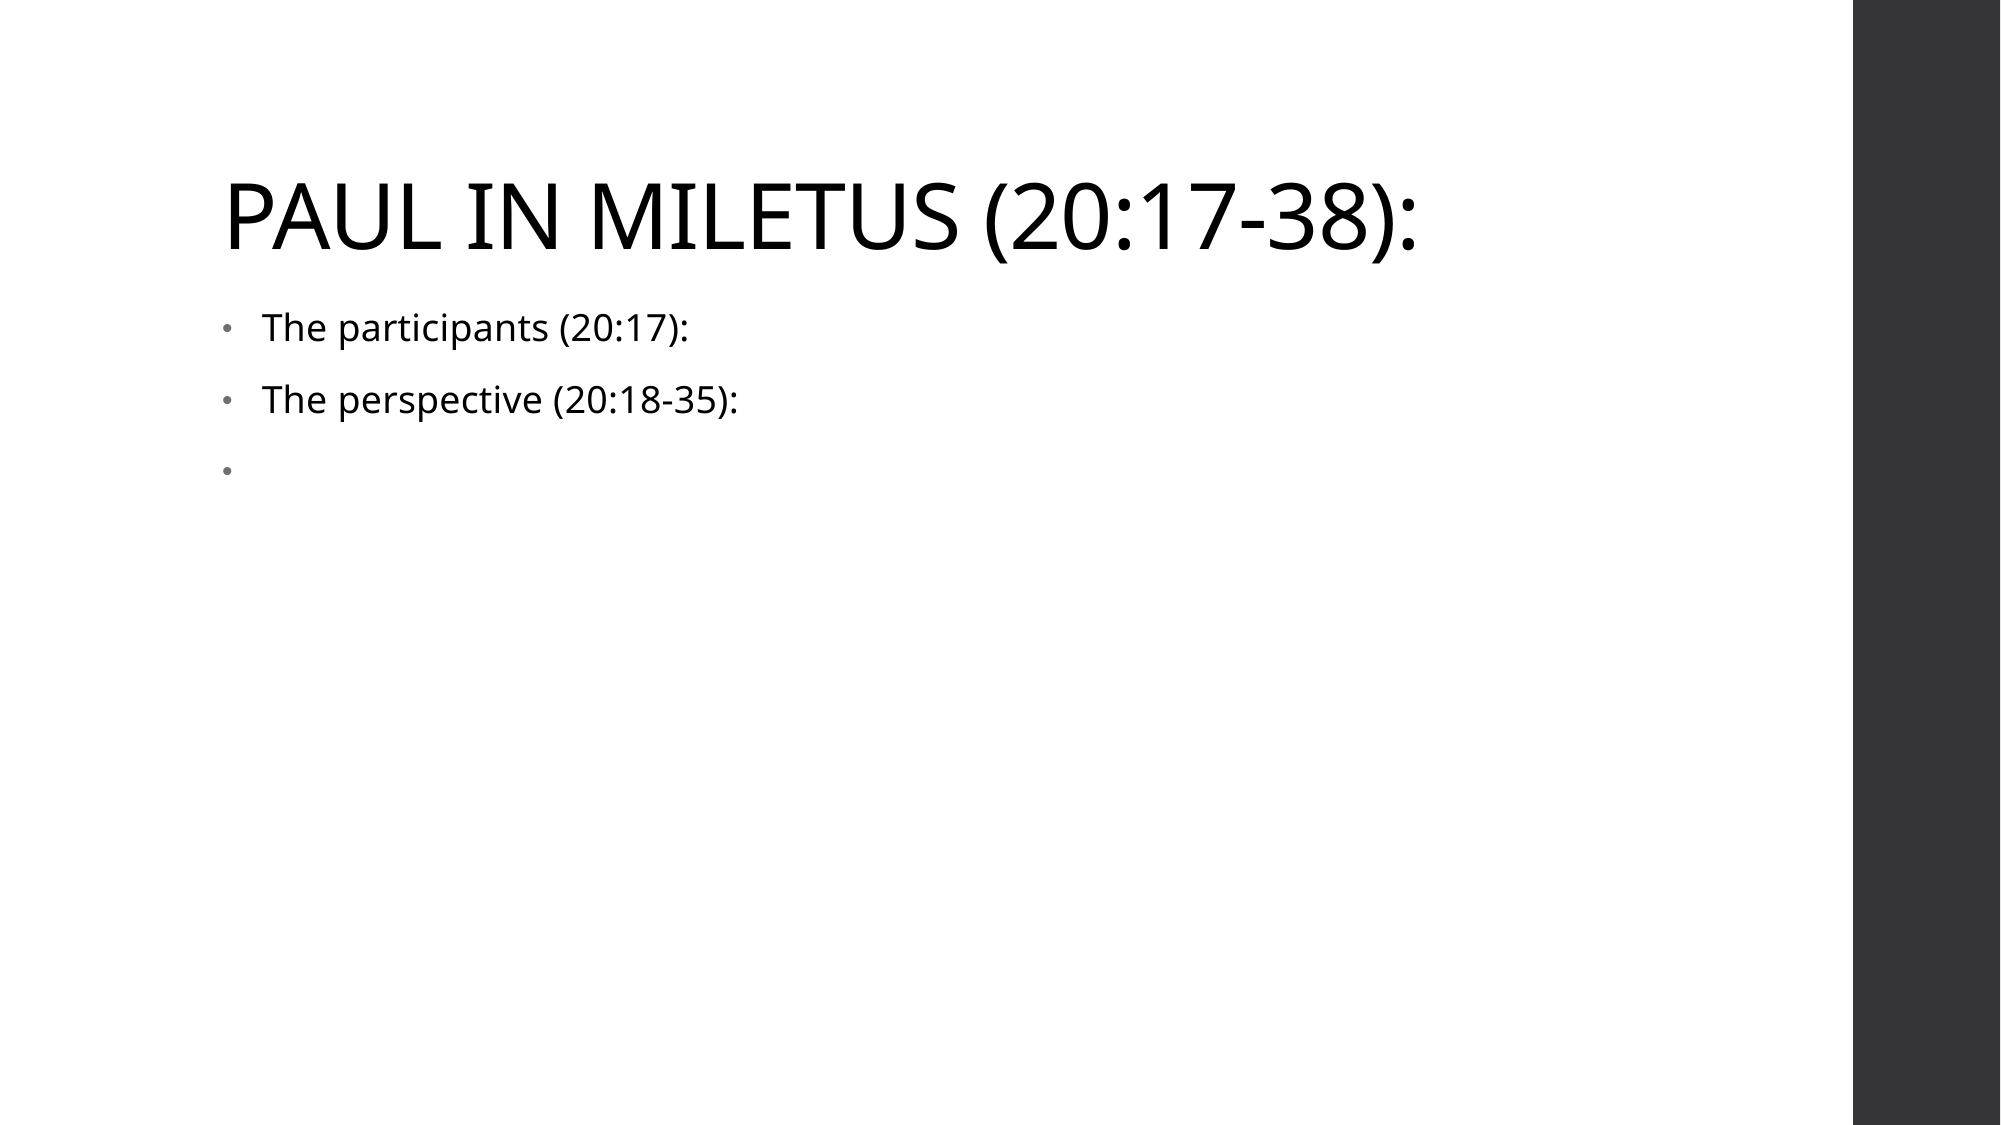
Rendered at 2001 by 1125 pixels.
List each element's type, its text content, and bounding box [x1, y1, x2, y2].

title PAUL IN MILETUS (20:17-38): [206, 60, 1797, 278]
list The participants (20:17): The perspective (20:18-35): [206, 299, 1617, 1014]
